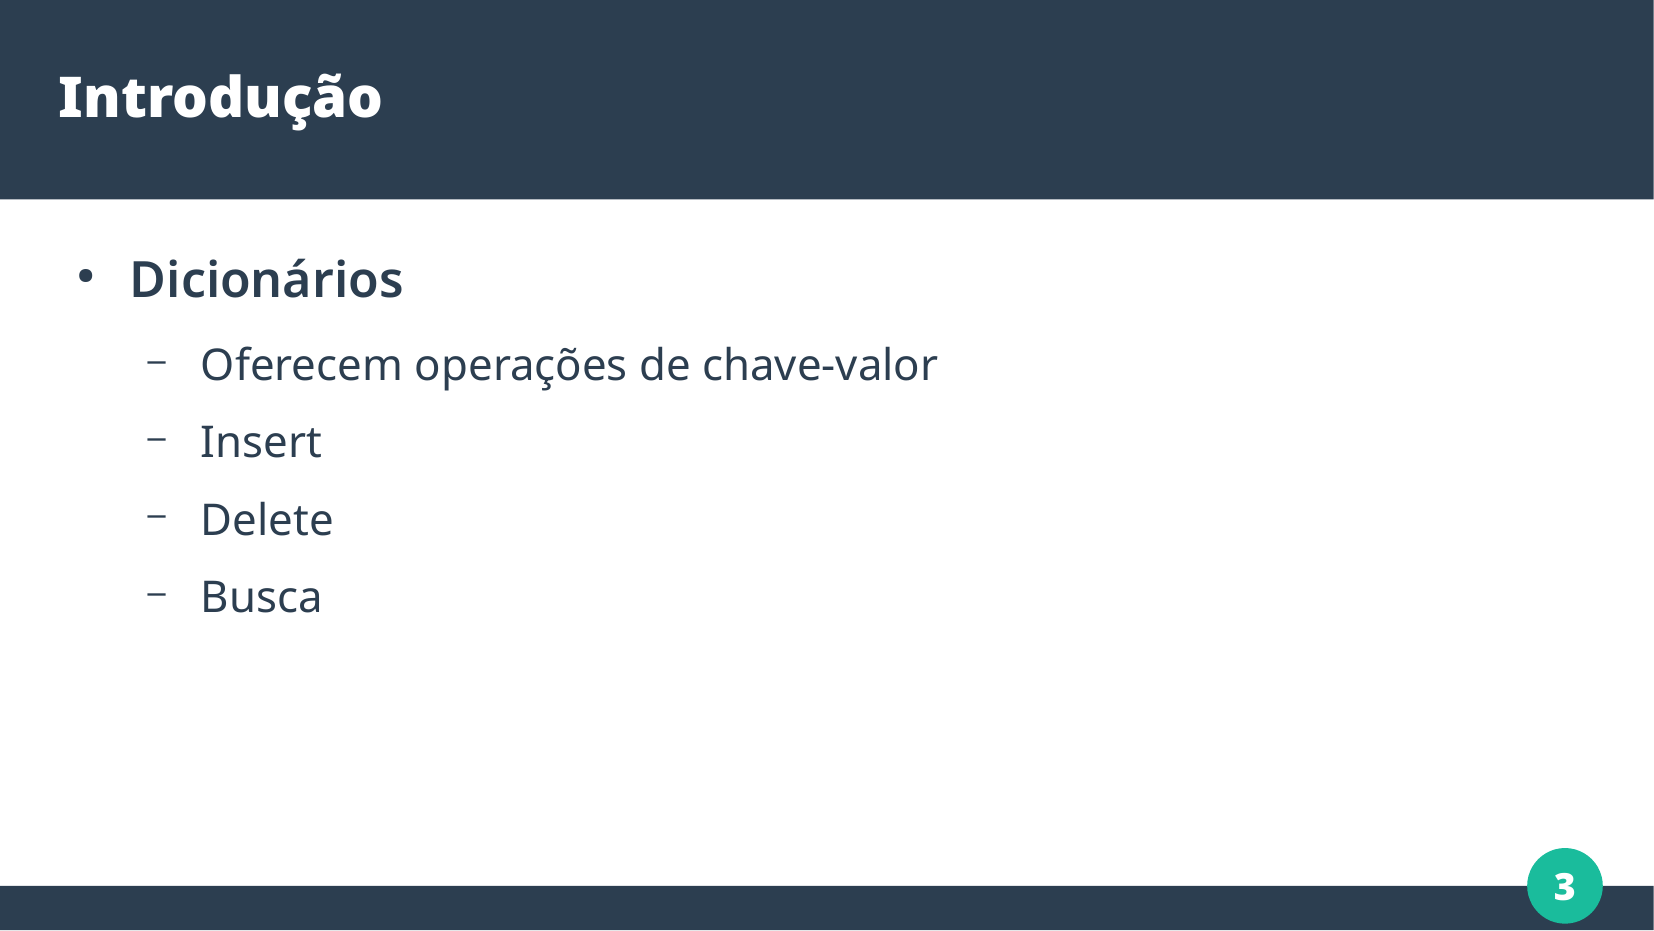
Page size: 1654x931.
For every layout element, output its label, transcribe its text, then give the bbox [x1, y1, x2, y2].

list Dicionários Oferecem operações de chave-valor Insert Delete Busca [59, 243, 1595, 864]
title Introdução [59, 37, 1595, 156]
